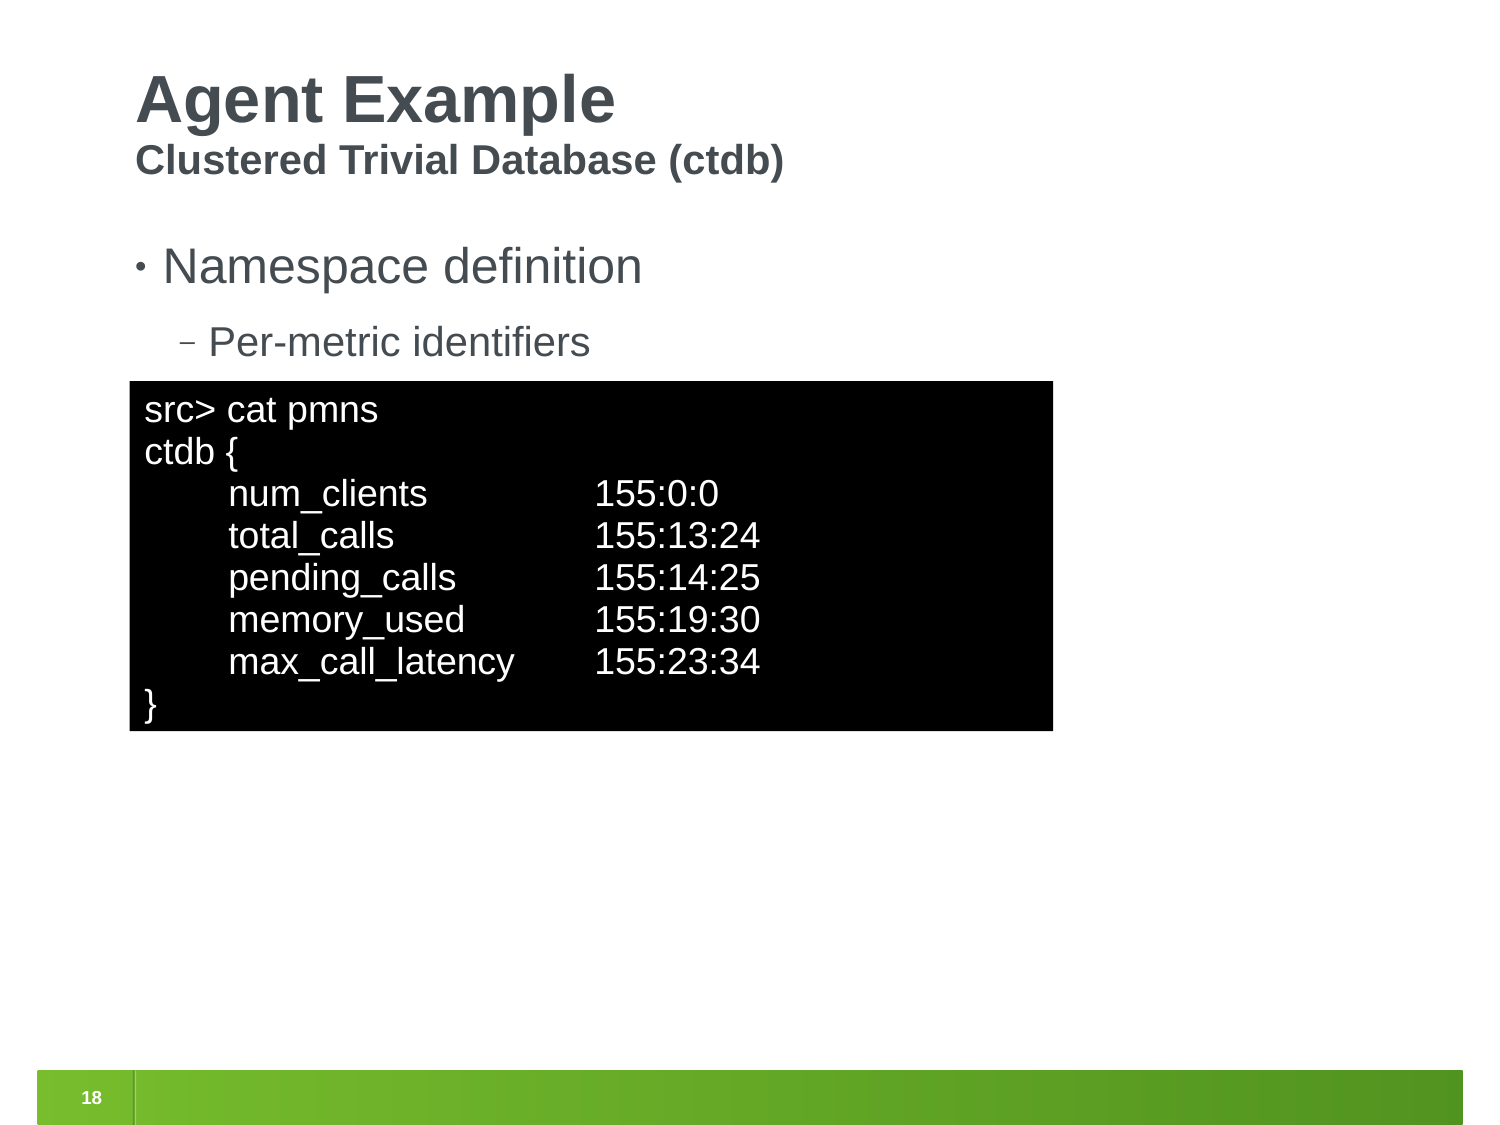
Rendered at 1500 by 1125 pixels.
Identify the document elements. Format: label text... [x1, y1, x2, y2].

text_box src> cat pmns ctdb { num_clients 155:0:0 total_calls 155:13:24 pending_calls 155:14:25 memory_used 155:19:30 max_call_latency 155:23:34 } [129, 381, 1054, 732]
title Agent Example Clustered Trivial Database (ctdb) [135, 49, 1372, 197]
list Namespace definition Per-metric identifiers [135, 238, 1372, 982]
